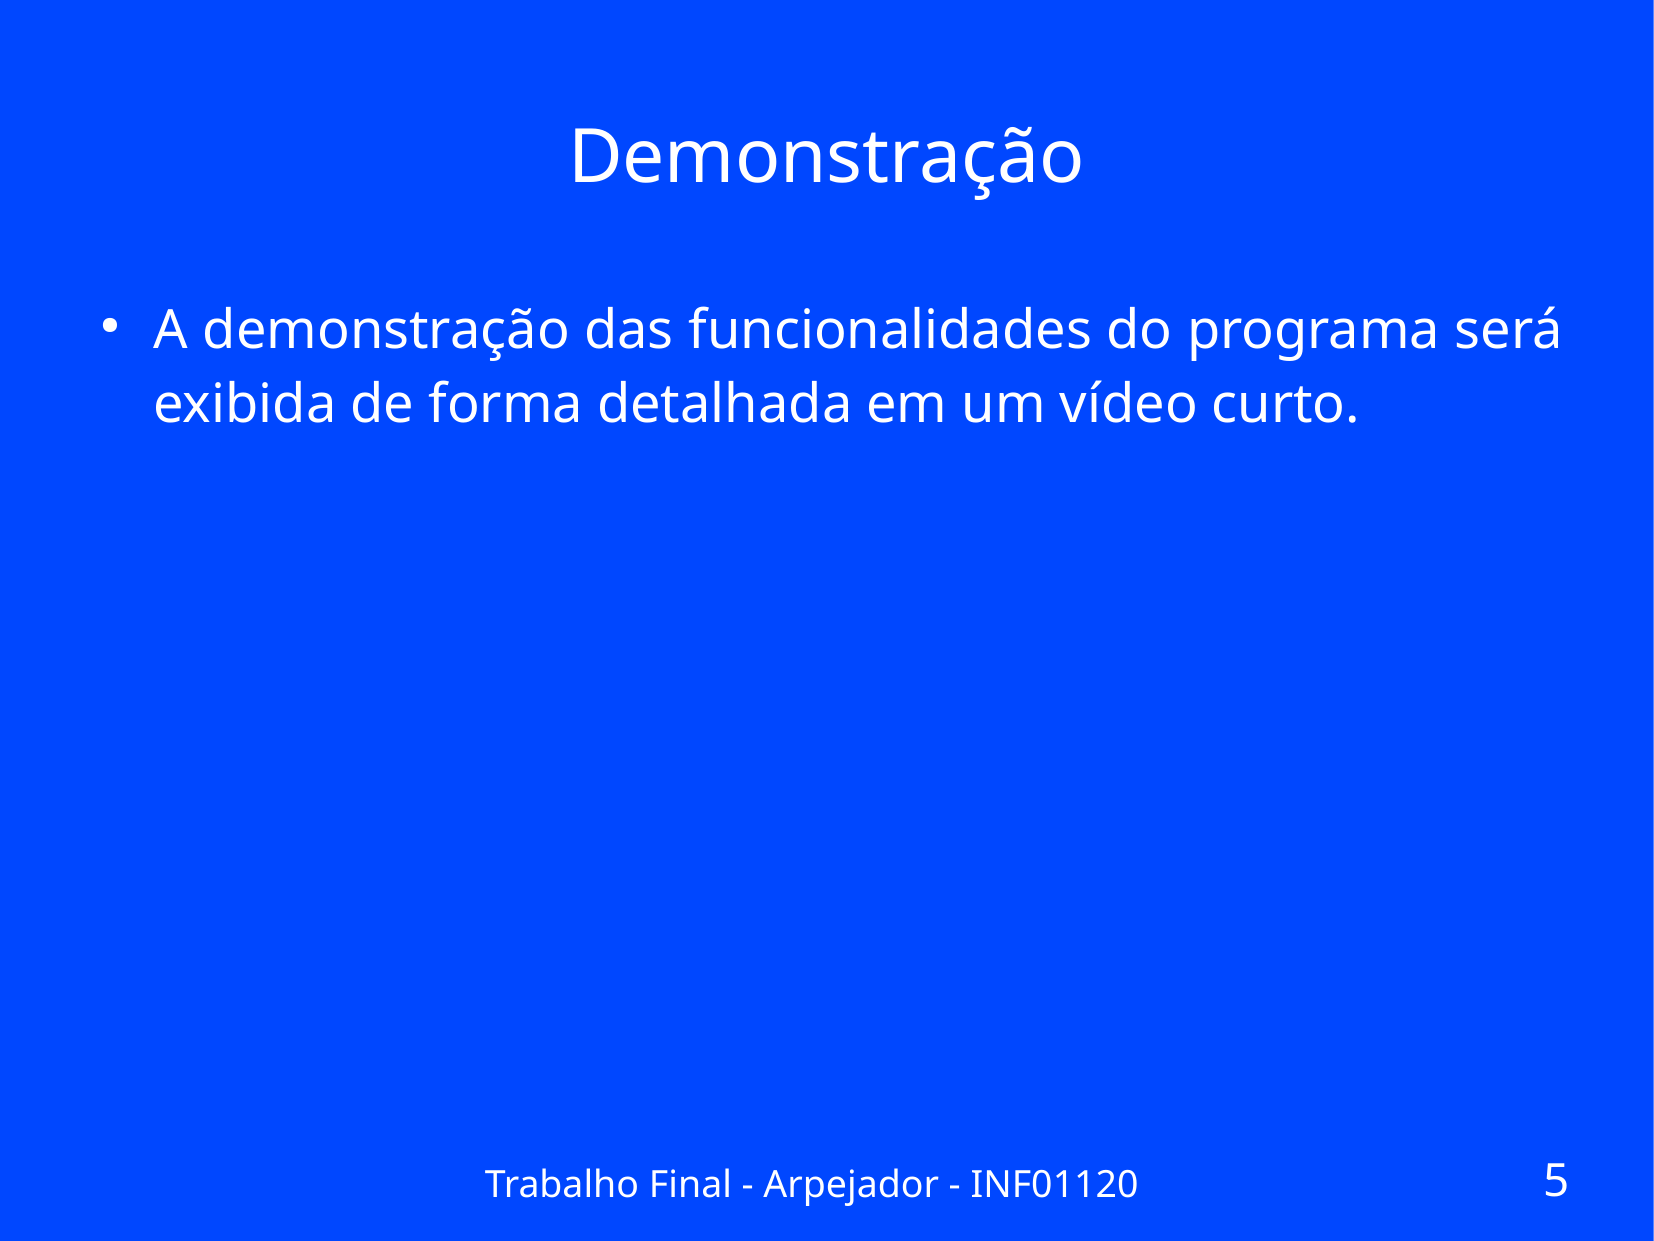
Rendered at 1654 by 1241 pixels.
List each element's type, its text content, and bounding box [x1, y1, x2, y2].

list A demonstração das funcionalidades do programa será exibida de forma detalhada em um vídeo curto. [82, 290, 1565, 1123]
title Demonstração [82, 49, 1571, 257]
